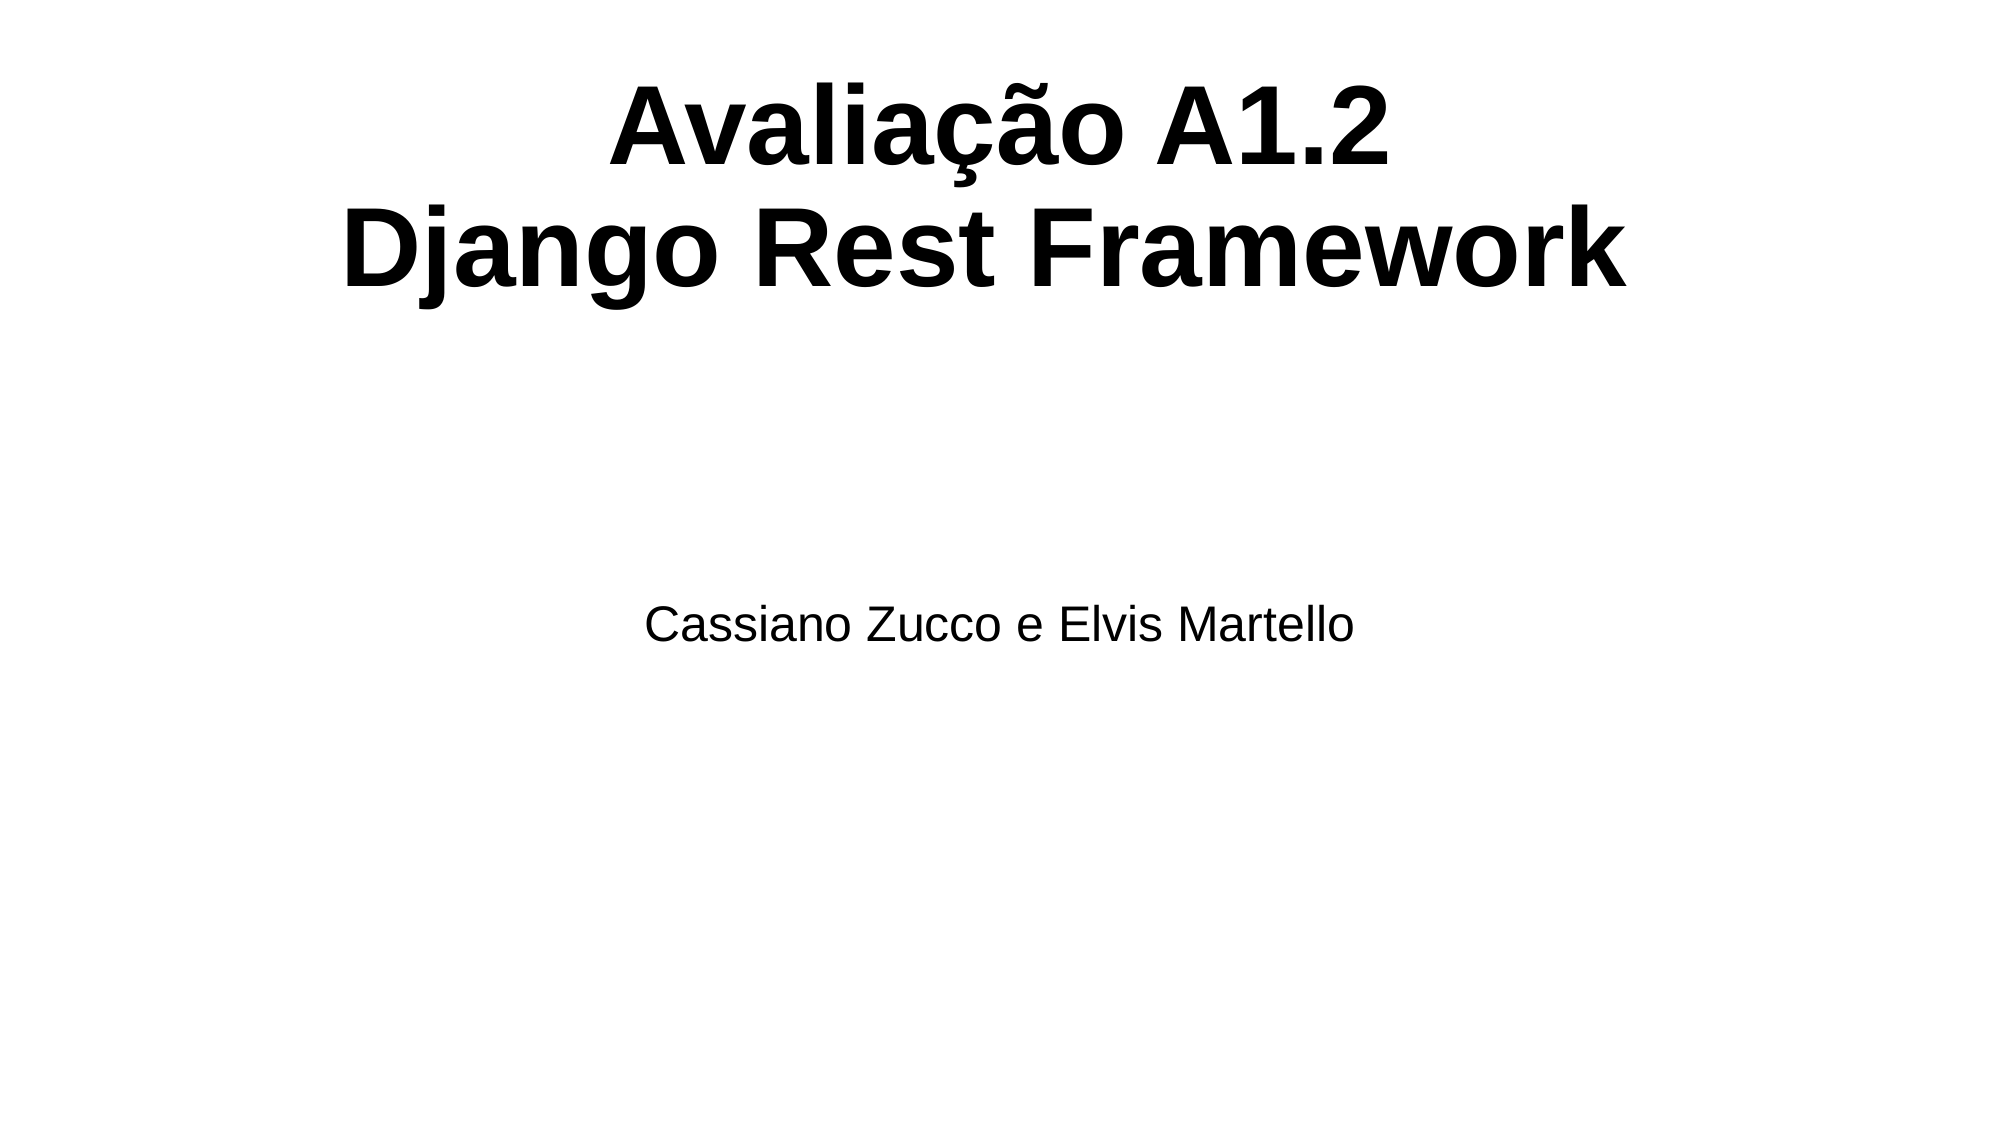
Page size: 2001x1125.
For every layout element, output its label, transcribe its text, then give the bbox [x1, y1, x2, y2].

title Avaliação A1.2 Django Rest Framework [137, 59, 1863, 278]
subtitle Cassiano Zucco e Elvis Martello [249, 590, 1750, 863]
